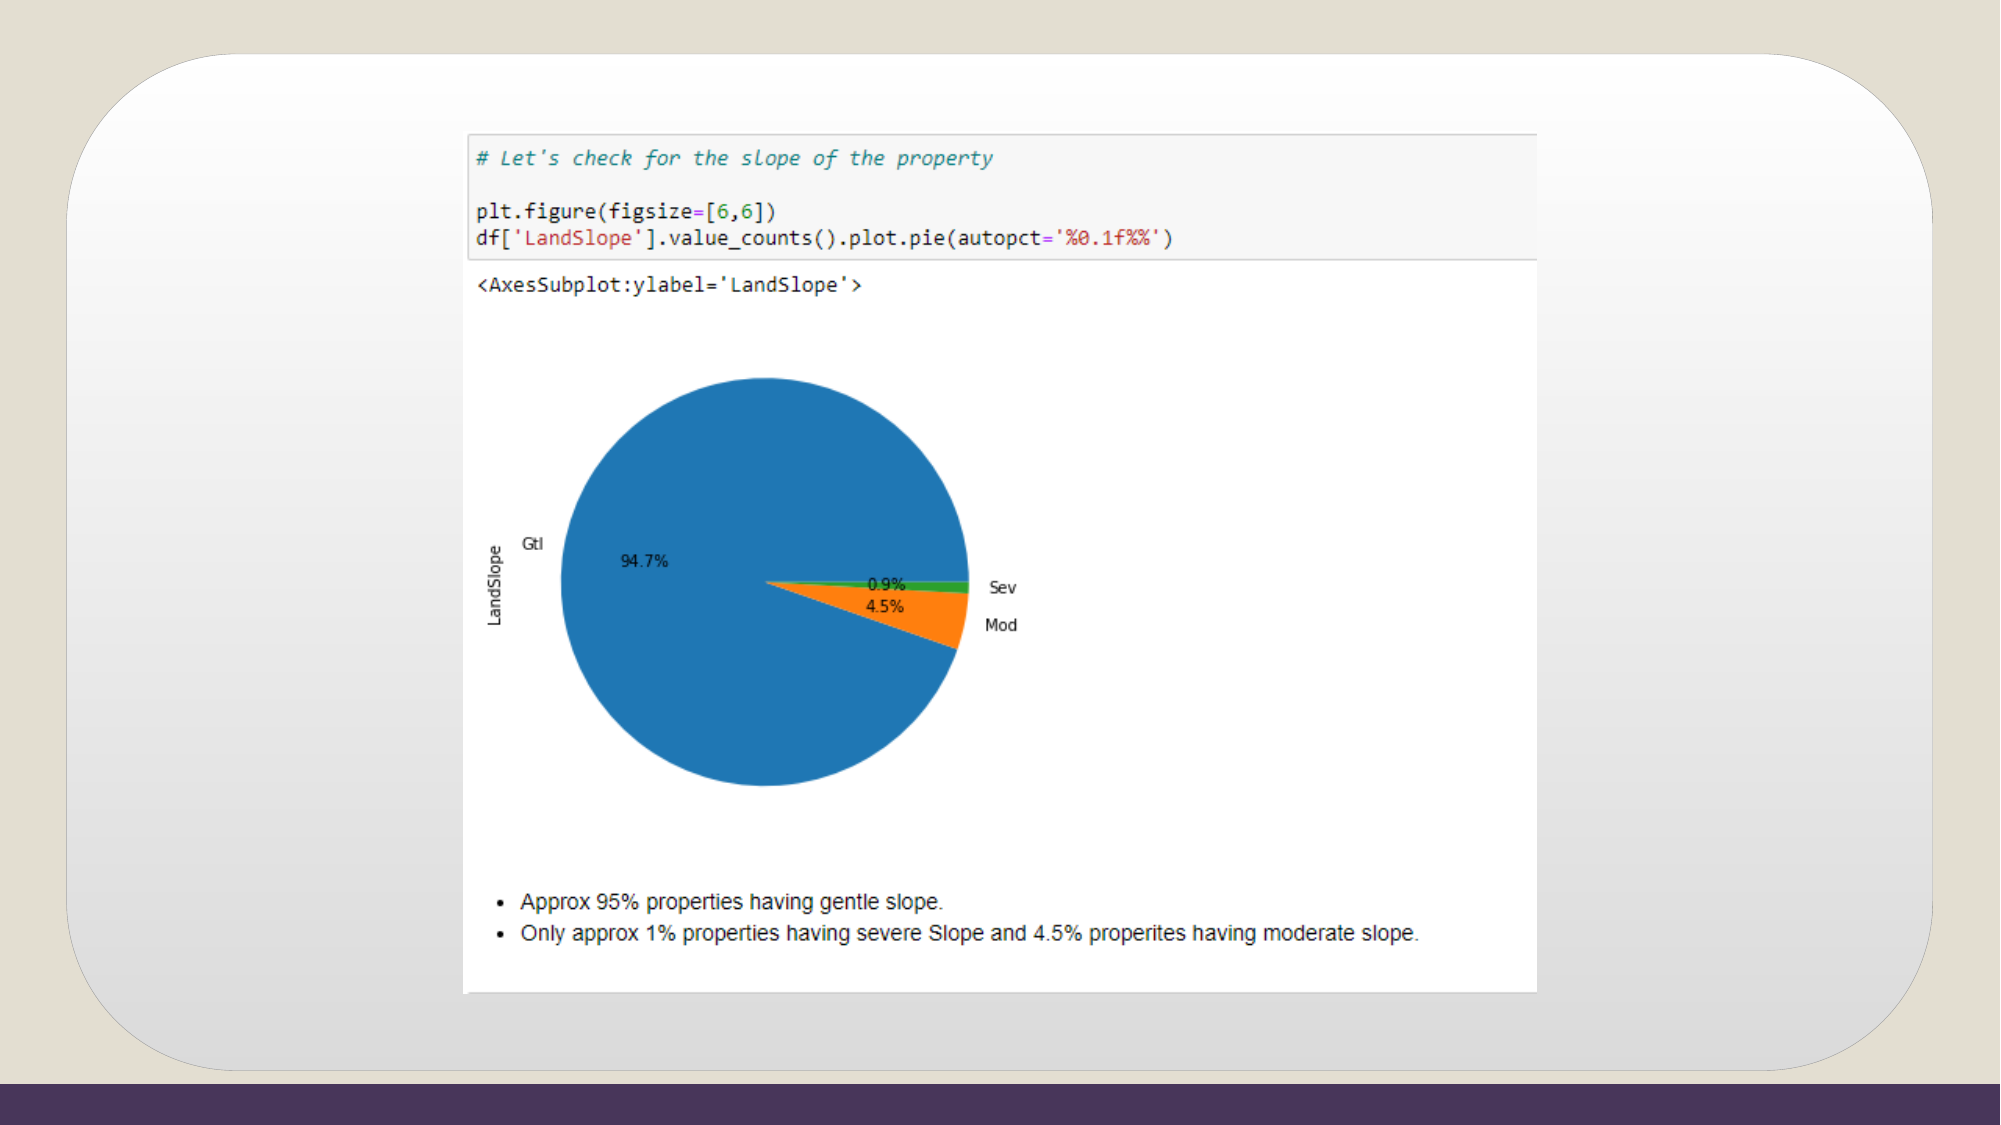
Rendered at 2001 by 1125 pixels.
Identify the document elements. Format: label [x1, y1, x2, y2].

picture [463, 131, 1537, 994]
text_box [0, 1084, 2000, 1125]
